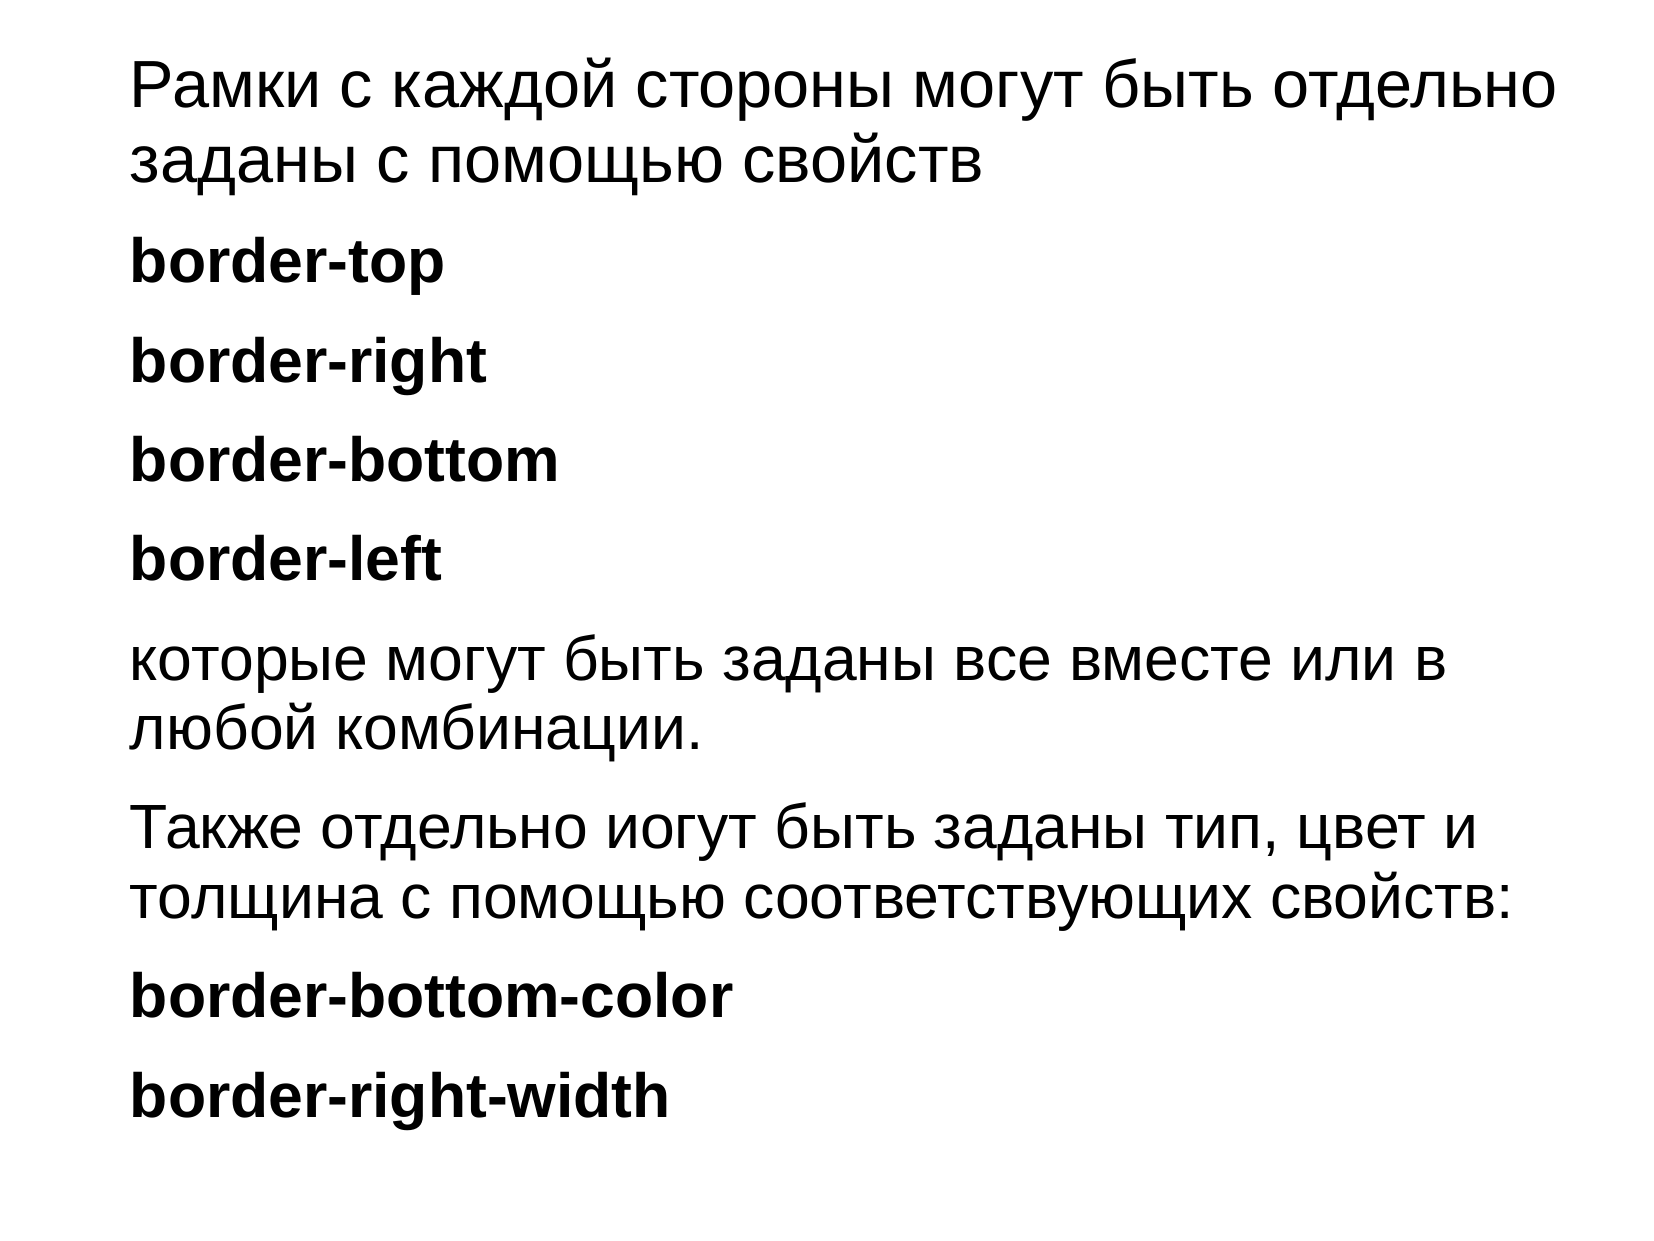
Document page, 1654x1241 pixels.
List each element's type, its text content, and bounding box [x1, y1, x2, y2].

list Рамки с каждой стороны могут быть отдельно заданы с помощью свойств border-top border-right border-bottom border-left которые могут быть заданы все вместе или в любой комбинации. Также отдельно иогут быть заданы тип, цвет и толщина с помощью соответствующих свойств: border-bottom-color border-right-width [59, 47, 1565, 1152]
